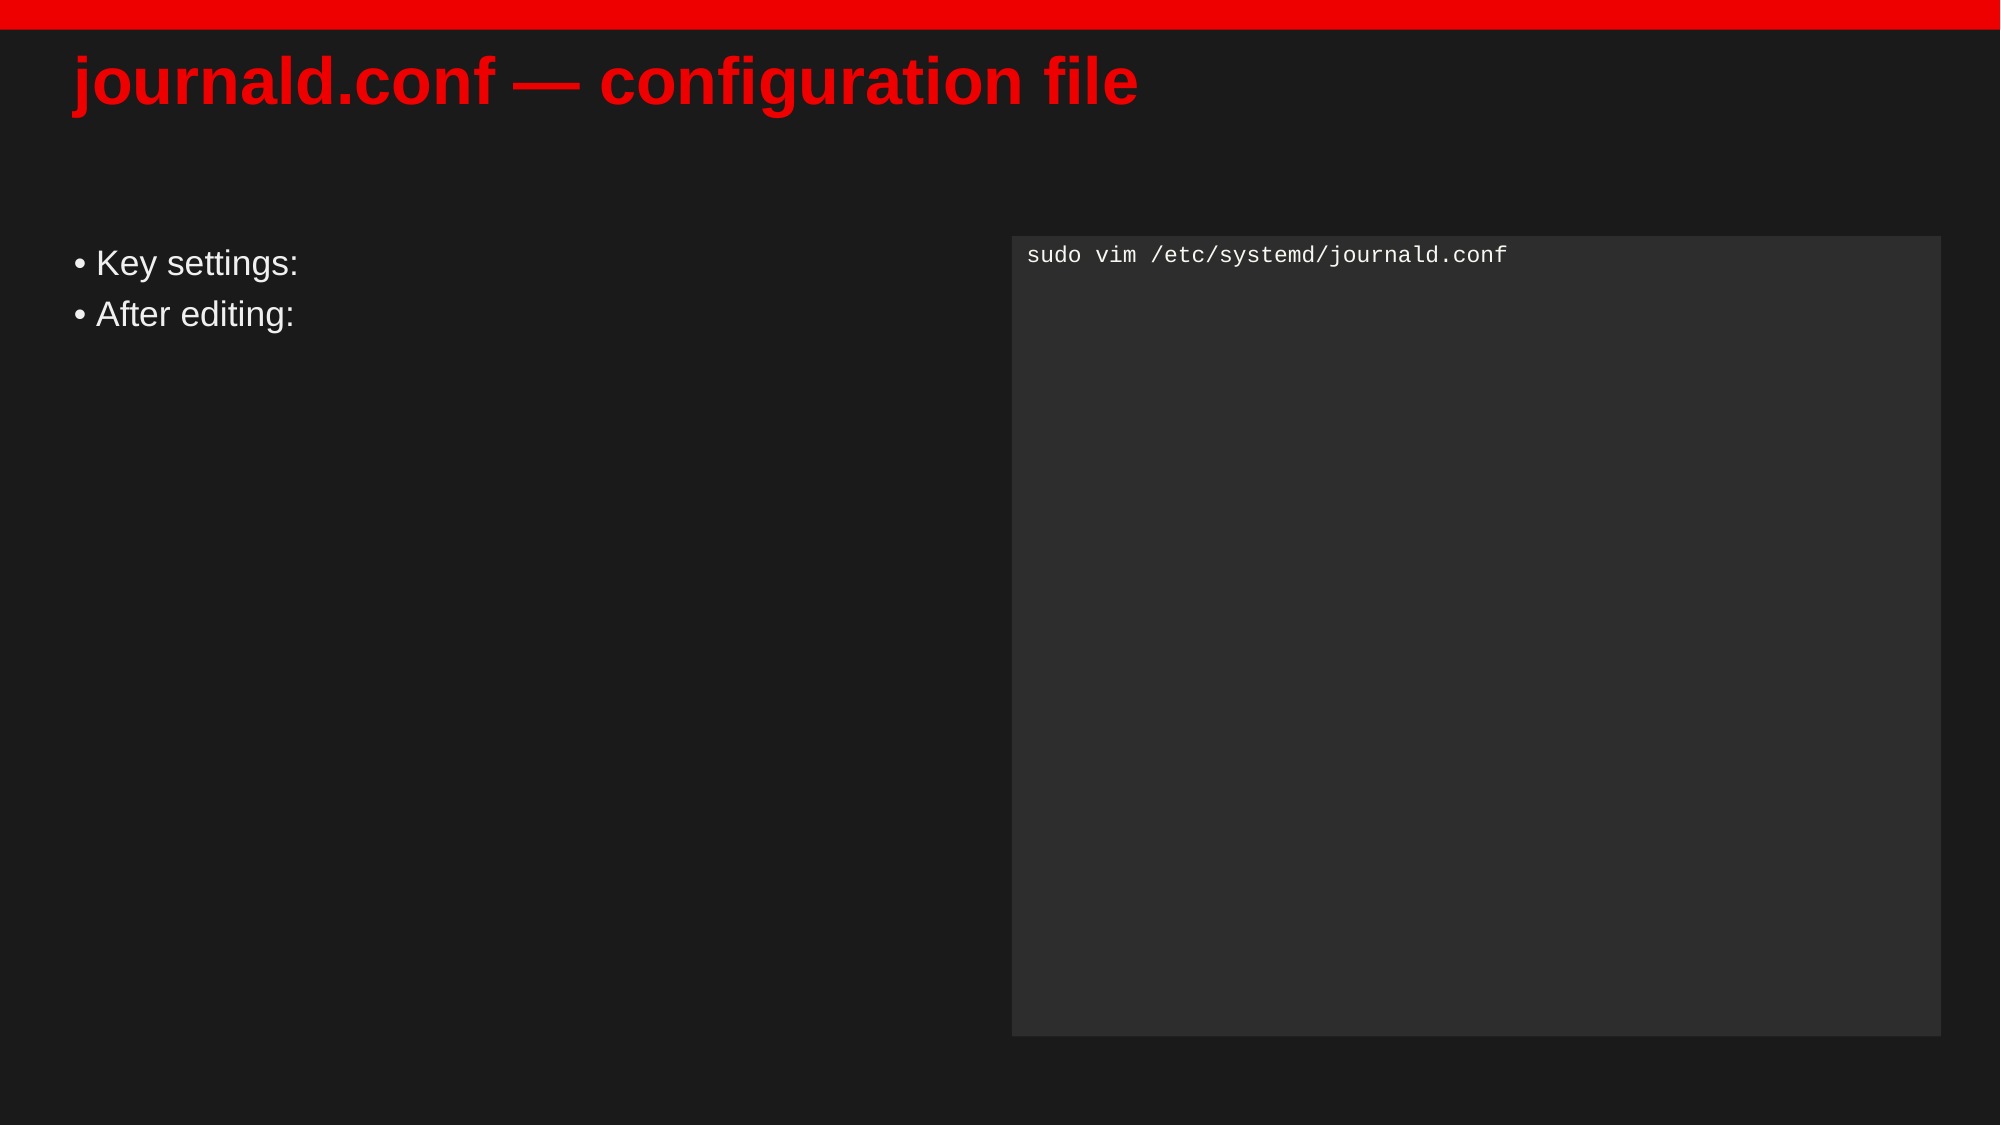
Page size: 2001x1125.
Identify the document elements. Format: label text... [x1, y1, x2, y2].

text_box [0, 0, 2001, 30]
text_box sudo vim /etc/systemd/journald.conf [1011, 236, 1942, 1037]
text_box • Key settings: • After editing: [59, 236, 989, 1037]
text_box journald.conf — configuration file [59, 36, 1942, 208]
